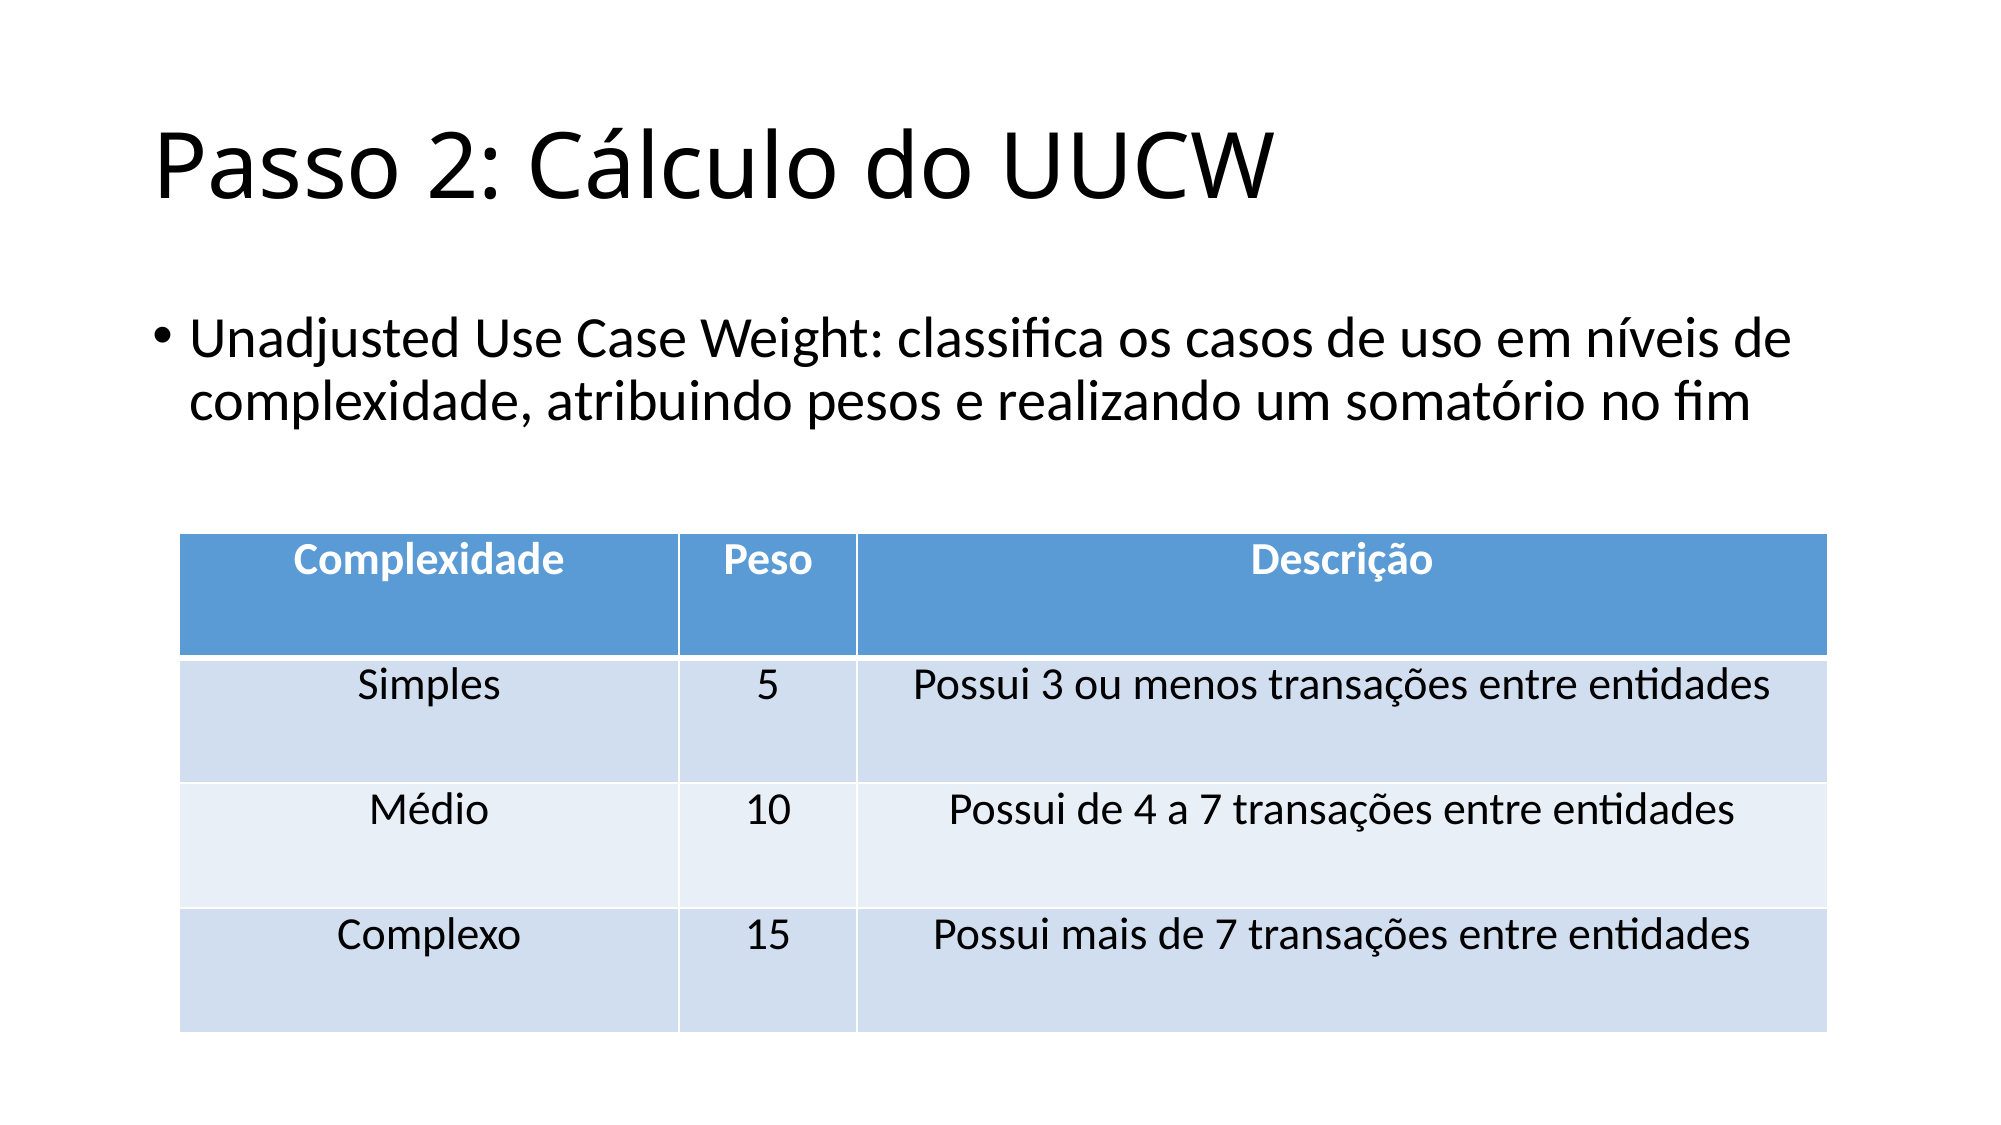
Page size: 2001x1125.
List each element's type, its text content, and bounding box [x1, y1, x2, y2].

table_cell Possui mais de 7 transações entre entidades [858, 909, 1827, 1032]
text_box Unadjusted Use Case Weight: classifica os casos de uso em níveis de complexidade, atribuindo pesos e realizando um somatório no fim [137, 299, 1863, 1014]
table_cell Possui 3 ou menos transações entre entidades [858, 661, 1827, 782]
table_cell Complexo [180, 909, 678, 1032]
table_header Descrição [858, 534, 1827, 655]
table_cell Possui de 4 a 7 transações entre entidades [858, 784, 1827, 907]
table_header Complexidade [180, 534, 678, 655]
text_box Passo 2: Cálculo do UUCW [137, 59, 1863, 278]
table_header Peso [680, 534, 856, 655]
table_cell Simples [180, 661, 678, 782]
table_cell 10 [680, 784, 856, 907]
table_cell Médio [180, 784, 678, 907]
table_cell 15 [680, 909, 856, 1032]
table_cell 5 [680, 661, 856, 782]
